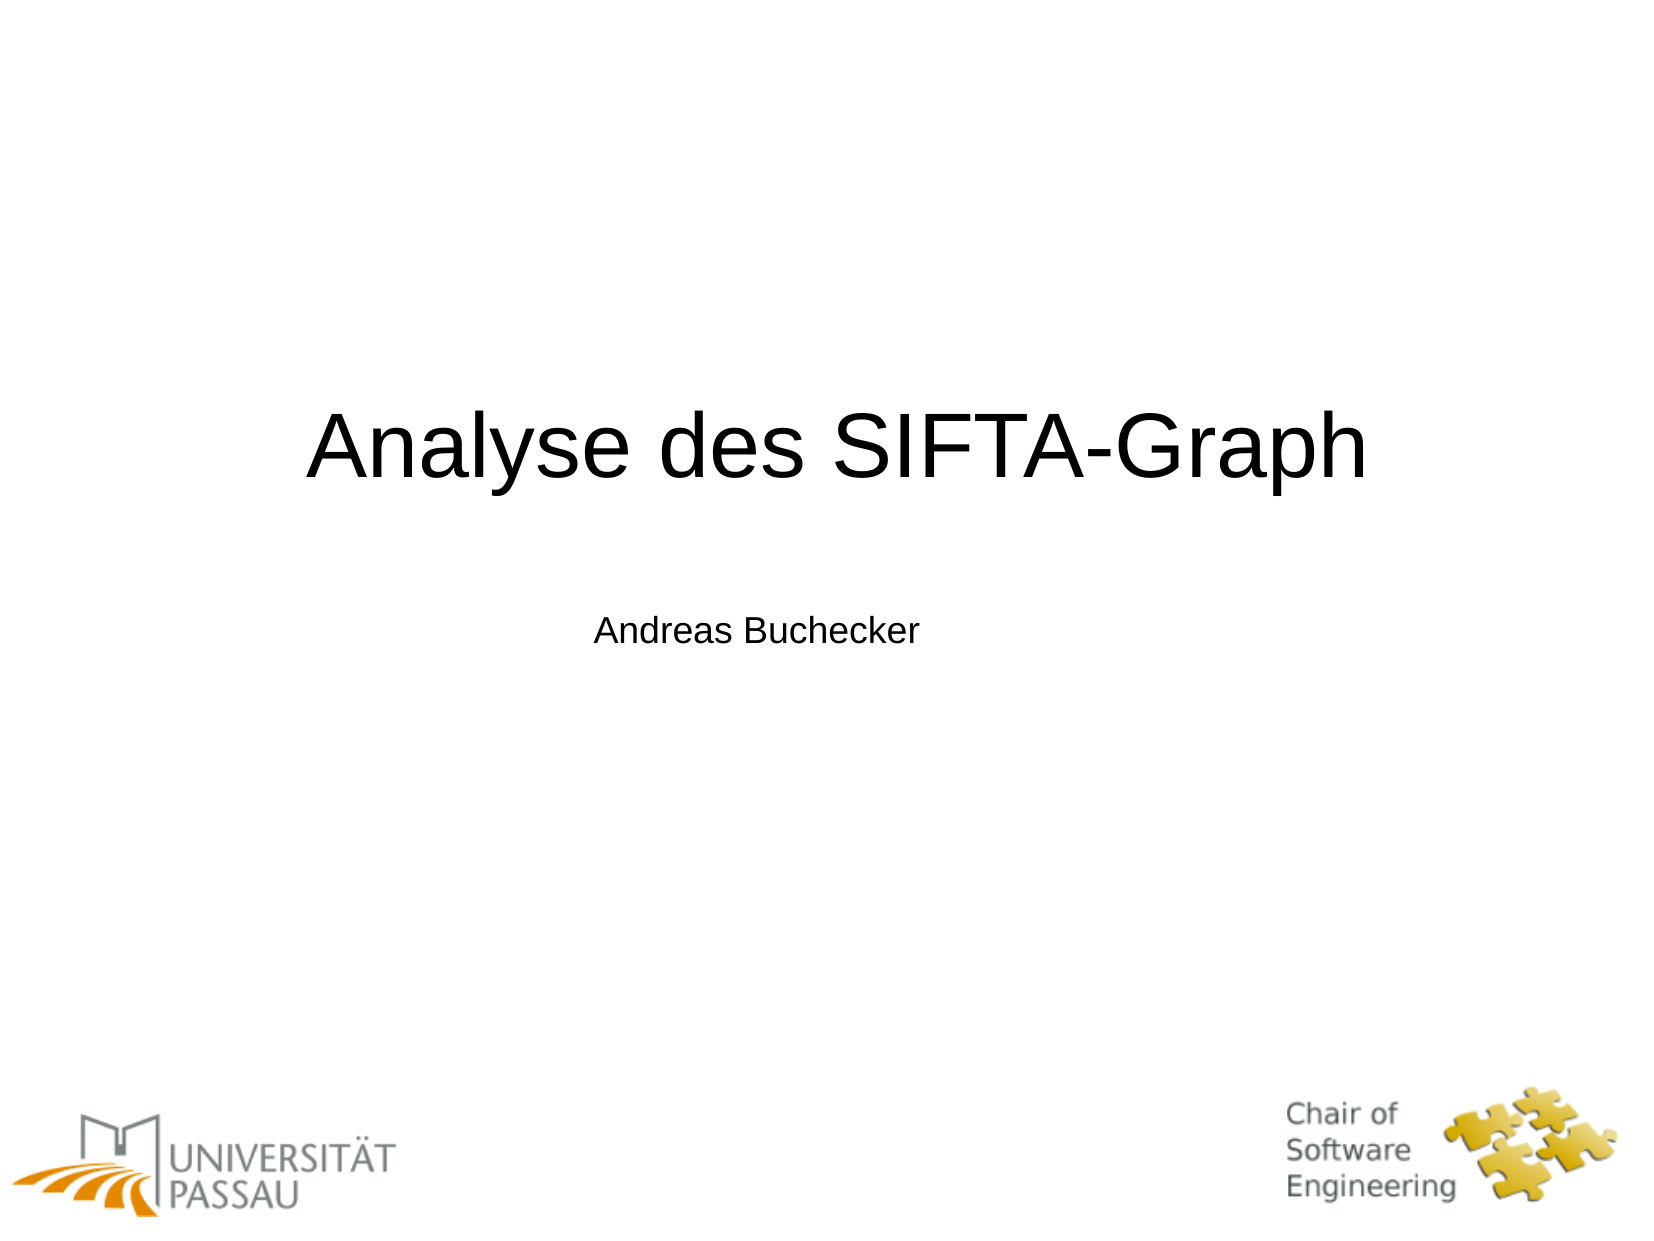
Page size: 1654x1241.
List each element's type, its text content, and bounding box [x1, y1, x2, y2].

text_box Andreas Buchecker [578, 602, 935, 660]
title Analyse des SIFTA-Graph [94, 342, 1583, 550]
picture [1287, 1086, 1619, 1205]
picture [12, 1114, 396, 1217]
